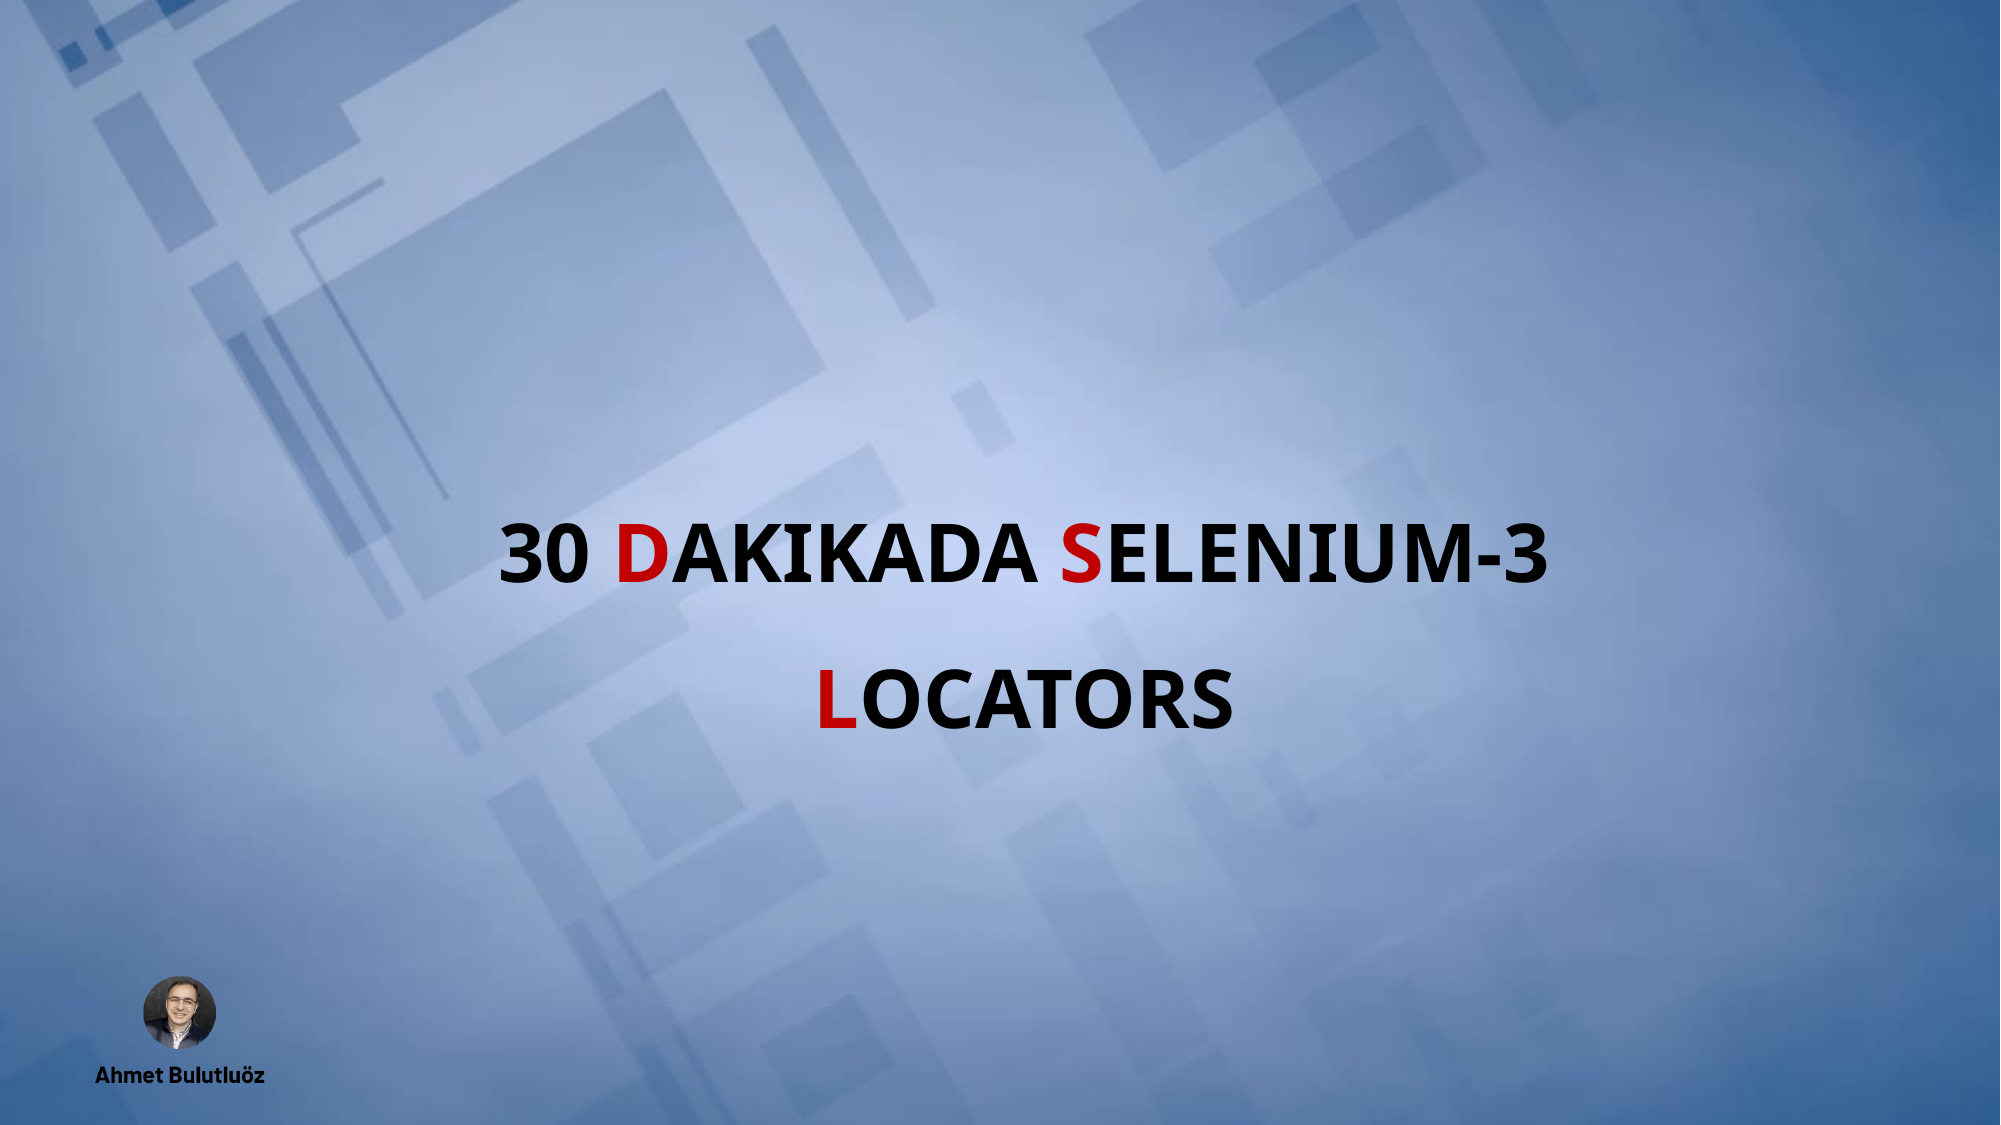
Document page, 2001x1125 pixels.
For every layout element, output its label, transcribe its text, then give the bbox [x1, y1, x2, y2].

picture [0, 0, 2000, 1125]
title 30 Dakikada Selenium-3 Locators [370, 445, 1678, 781]
